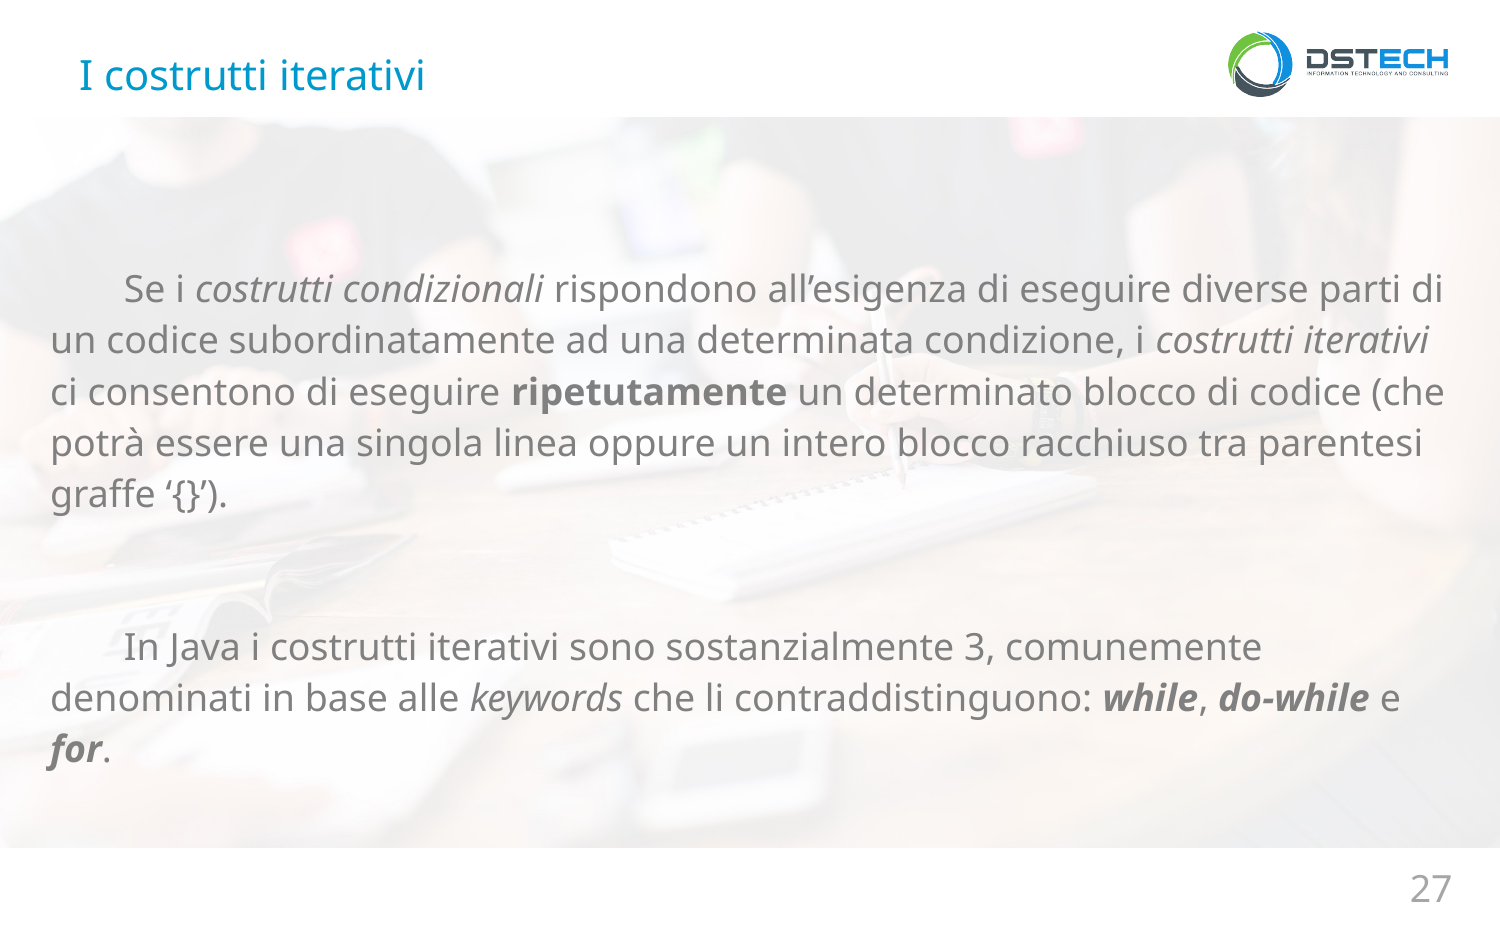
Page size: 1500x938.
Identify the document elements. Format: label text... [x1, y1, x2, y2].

picture [1228, 31, 1448, 97]
text_box I costrutti iterativi [64, 41, 1152, 101]
text_box Se i costrutti condizionali rispondono all’esigenza di eseguire diverse parti di un codice subordinatamente ad una determinata condizione, i costrutti iterativi ci consentono di eseguire ripetutamente un determinato blocco di codice (che potrà essere una singola linea oppure un intero blocco racchiuso tra parentesi graffe ‘{}’). In Java i costrutti iterativi sono sostanzialmente 3, comunemente denominati in base alle keywords che li contraddistinguono: while, do-while e for. [35, 153, 1477, 938]
picture [0, 117, 1500, 848]
